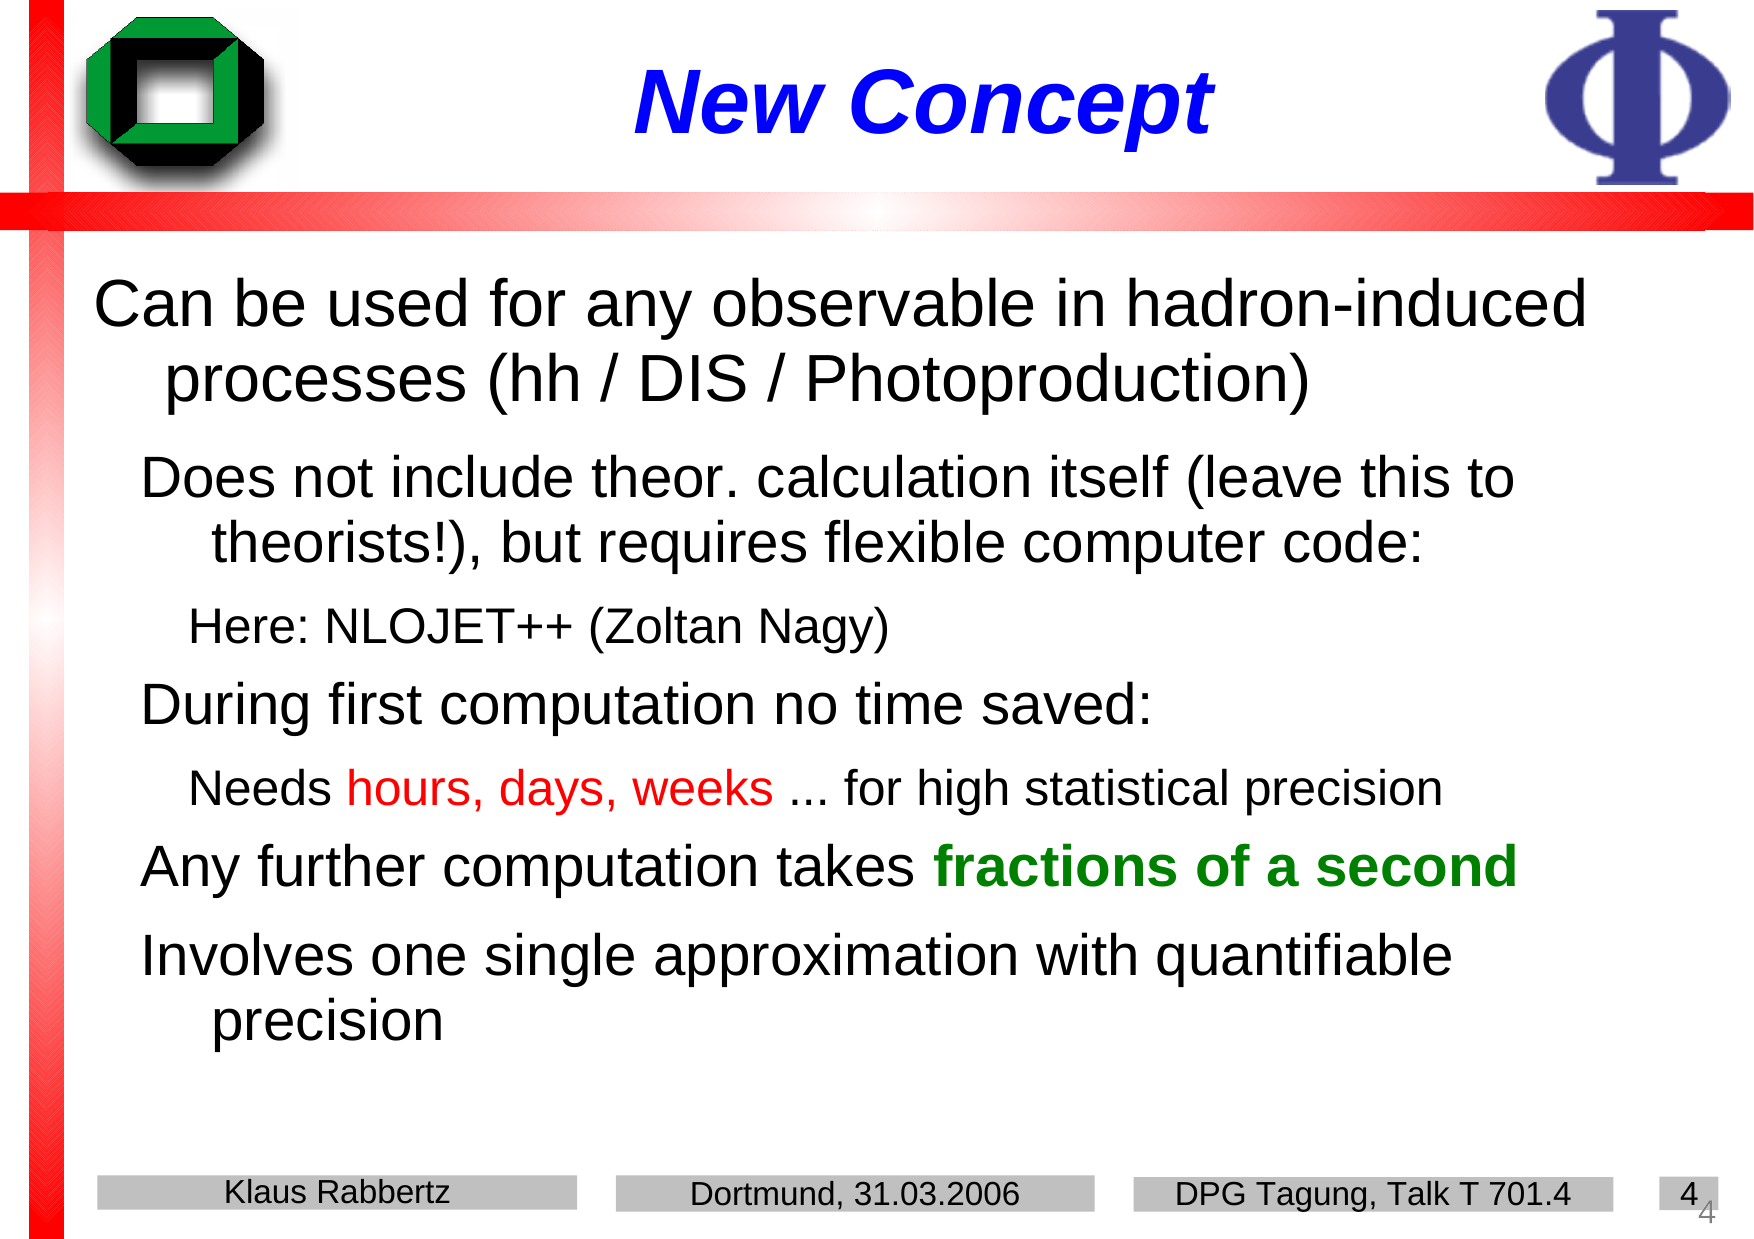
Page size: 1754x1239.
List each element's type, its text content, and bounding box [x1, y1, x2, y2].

picture [1545, 10, 1731, 185]
title New Concept [282, 21, 1566, 183]
picture [64, 9, 299, 192]
list Can be used for any observable in hadron-induced processes (hh / DIS / Photoproduction) Does not include theor. calculation itself (leave this to theorists!), but requires flexible computer code: Here: NLOJET++ (Zoltan Nagy) During first computation no time saved: Needs hours, days, weeks ... for high statistical precision Any further computation takes fractions of a second Involves one single approximation with quantifiable precision [81, 265, 1669, 1147]
